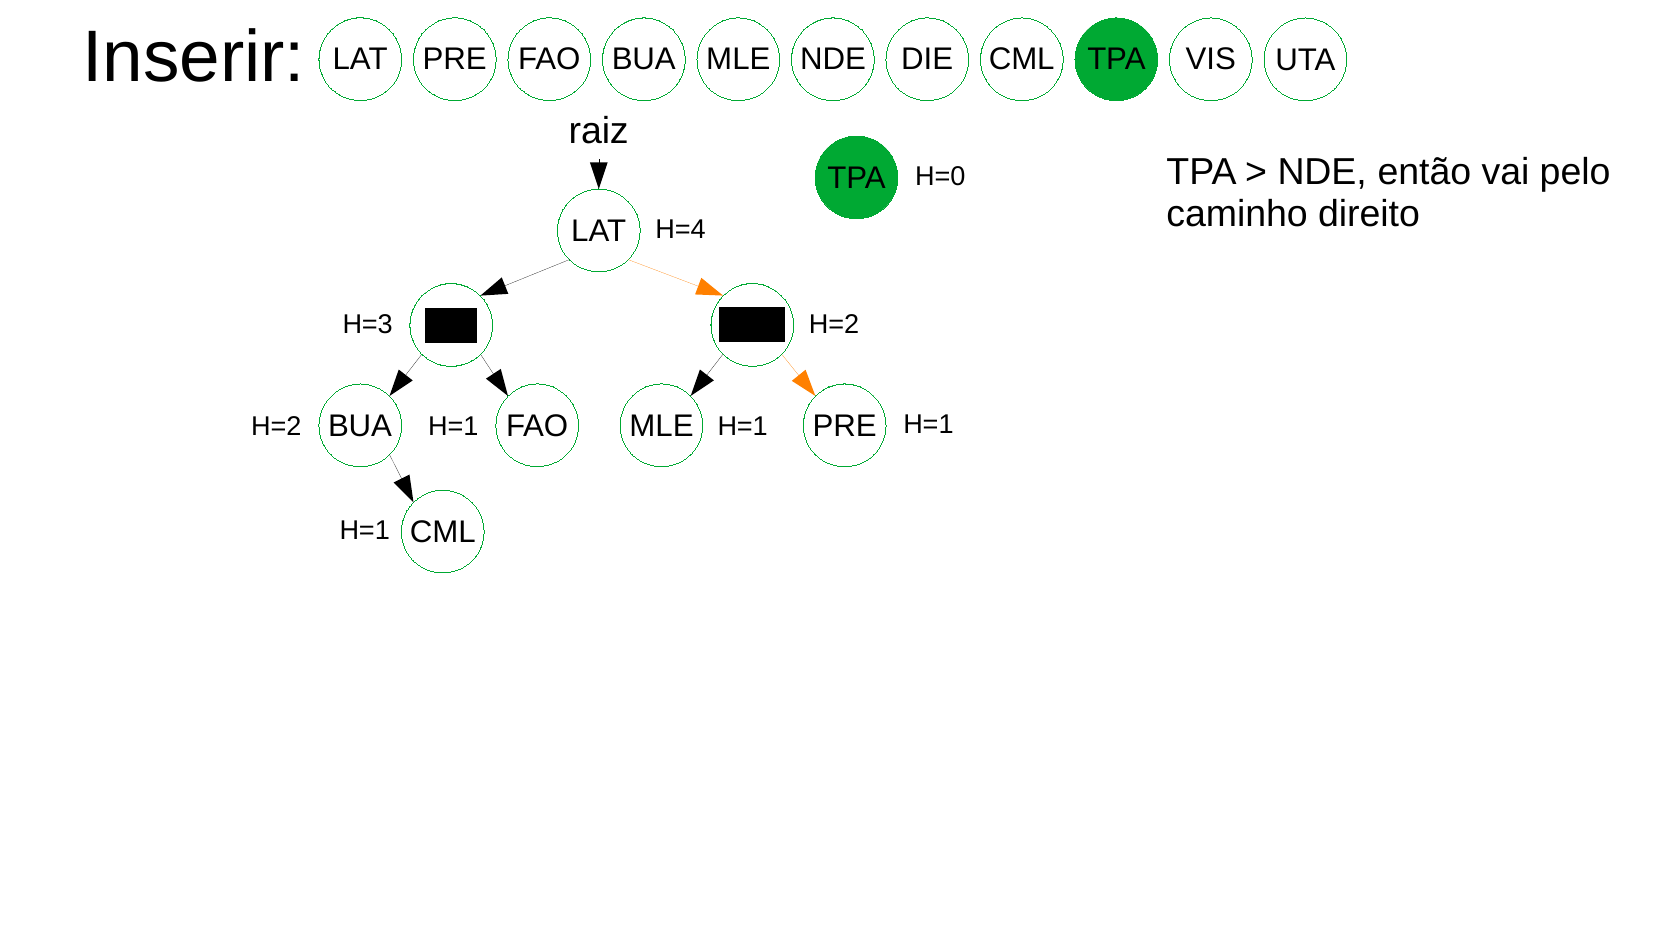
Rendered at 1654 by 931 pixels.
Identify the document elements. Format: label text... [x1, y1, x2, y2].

text_box PRE [413, 17, 497, 101]
title Inserir: [82, 0, 319, 134]
text_box H=2 [794, 301, 875, 347]
text_box LAT [557, 189, 640, 272]
text_box LAT [318, 17, 402, 101]
text_box TPA [815, 136, 898, 219]
text_box CML [980, 17, 1064, 101]
text_box BUA [602, 17, 686, 101]
text_box H=4 [640, 206, 721, 252]
text_box H=1 [324, 507, 405, 553]
text_box DIE [885, 17, 969, 101]
text_box FAO [495, 383, 579, 467]
text_box DIE [409, 283, 493, 367]
text_box H=1 [413, 403, 494, 449]
text_box raiz [553, 102, 644, 160]
text_box H=1 [888, 401, 969, 447]
text_box CML [405, 490, 485, 573]
text_box UTA [1264, 17, 1347, 101]
text_box MLE [696, 17, 780, 101]
text_box PRE [803, 383, 887, 467]
text_box BUA [318, 383, 402, 467]
text_box FAO [507, 17, 591, 101]
text_box H=3 [327, 301, 408, 347]
text_box H=2 [236, 403, 317, 449]
text_box TPA [1074, 17, 1158, 101]
text_box NDE [791, 17, 875, 101]
text_box MLE [620, 383, 702, 467]
text_box VIS [1169, 17, 1253, 101]
text_box H=0 [900, 153, 981, 199]
text_box NDE [711, 283, 794, 367]
text_box H=1 [702, 403, 783, 449]
text_box TPA > NDE, então vai pelo caminho direito [1151, 142, 1626, 242]
